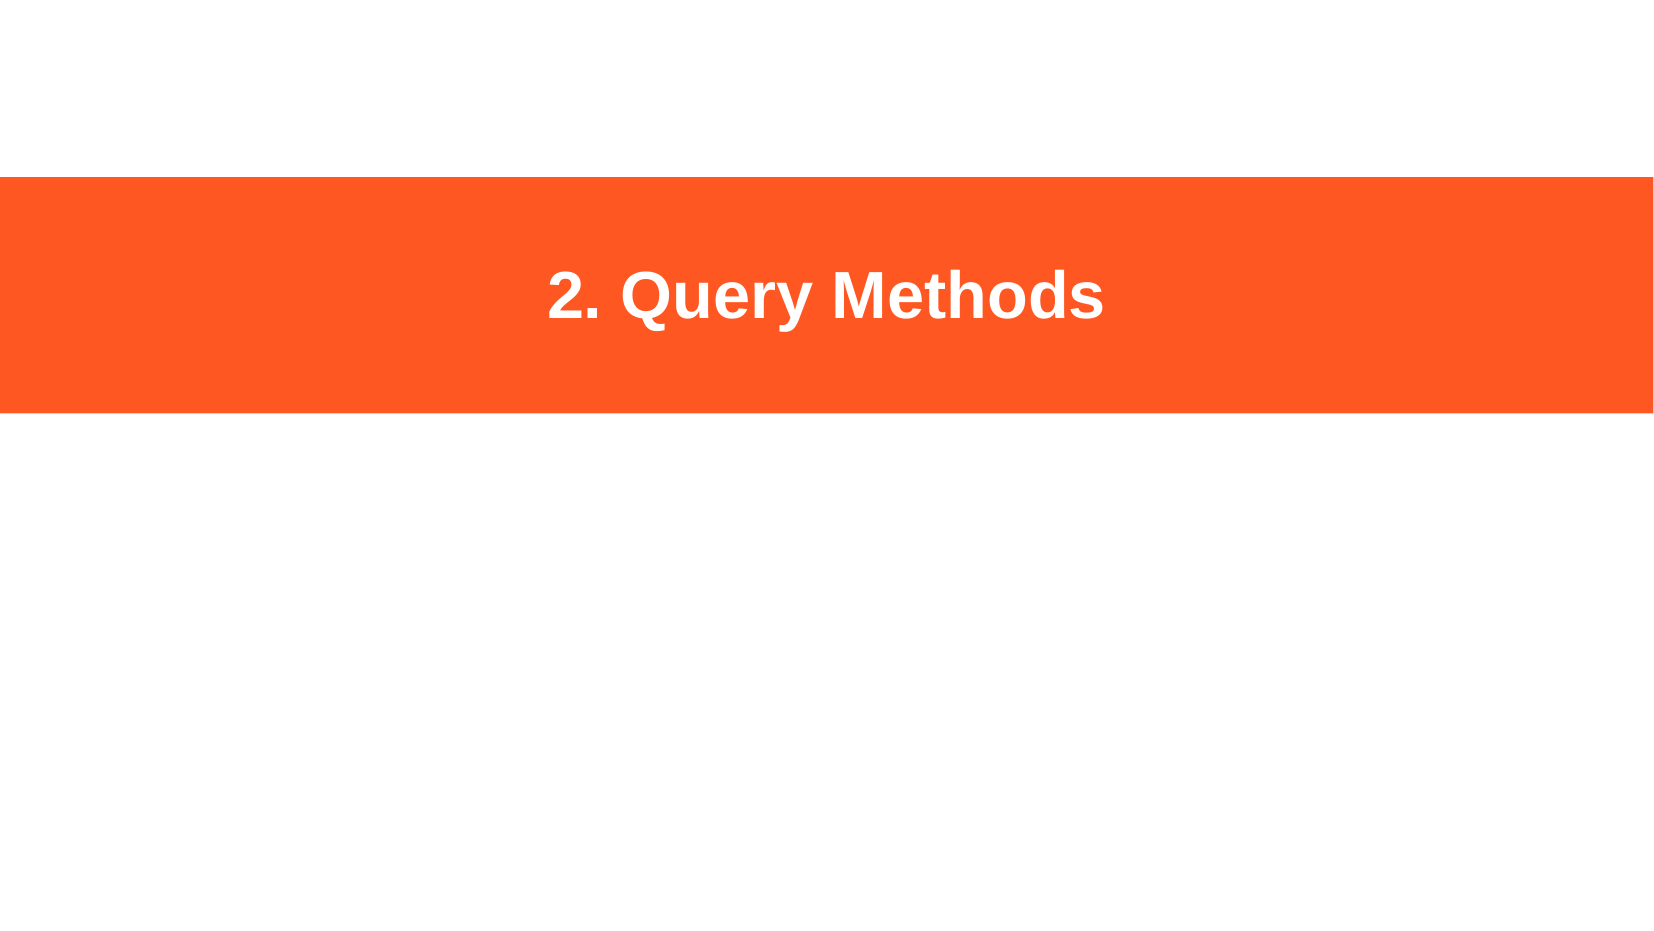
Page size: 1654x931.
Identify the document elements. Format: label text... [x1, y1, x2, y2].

title 2. Query Methods [0, 177, 1654, 414]
